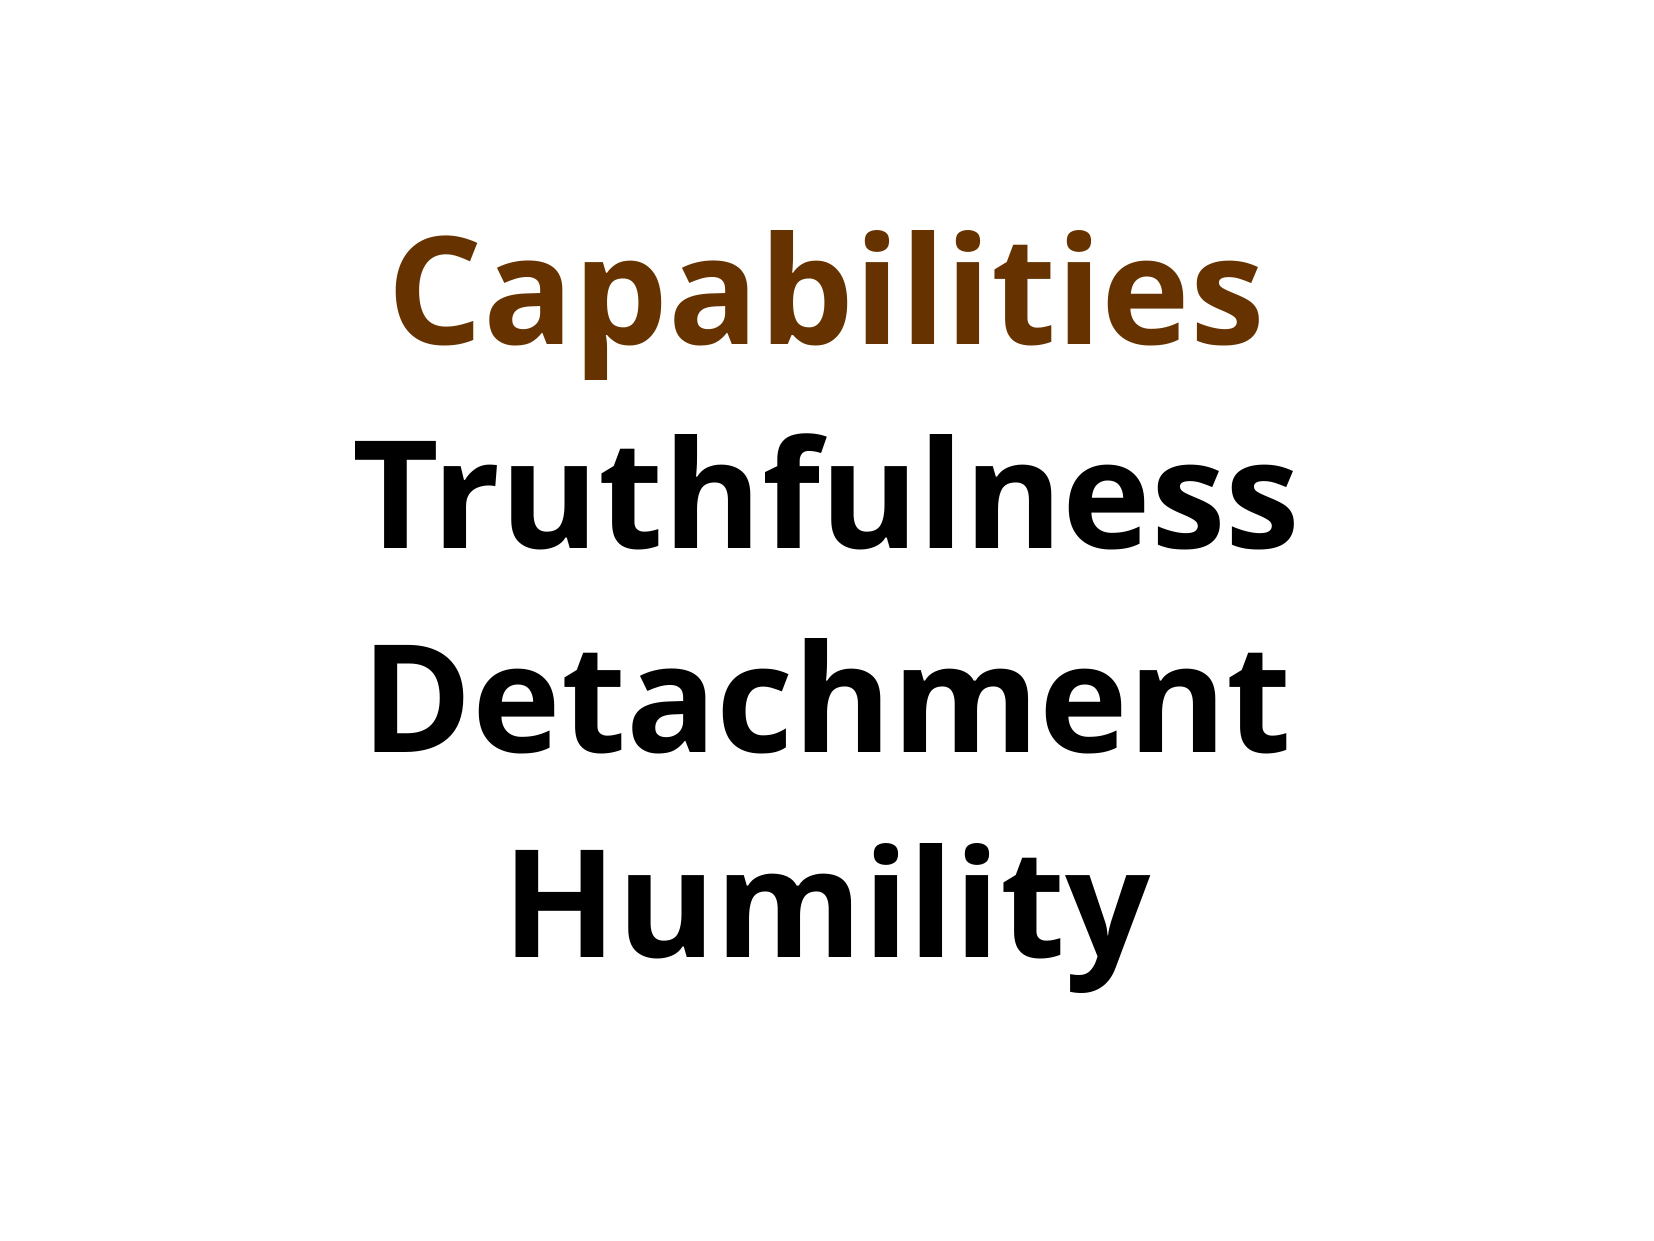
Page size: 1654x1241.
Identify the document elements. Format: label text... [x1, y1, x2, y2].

title Capabilities Truthfulness Detachment Humility [59, 235, 1595, 950]
